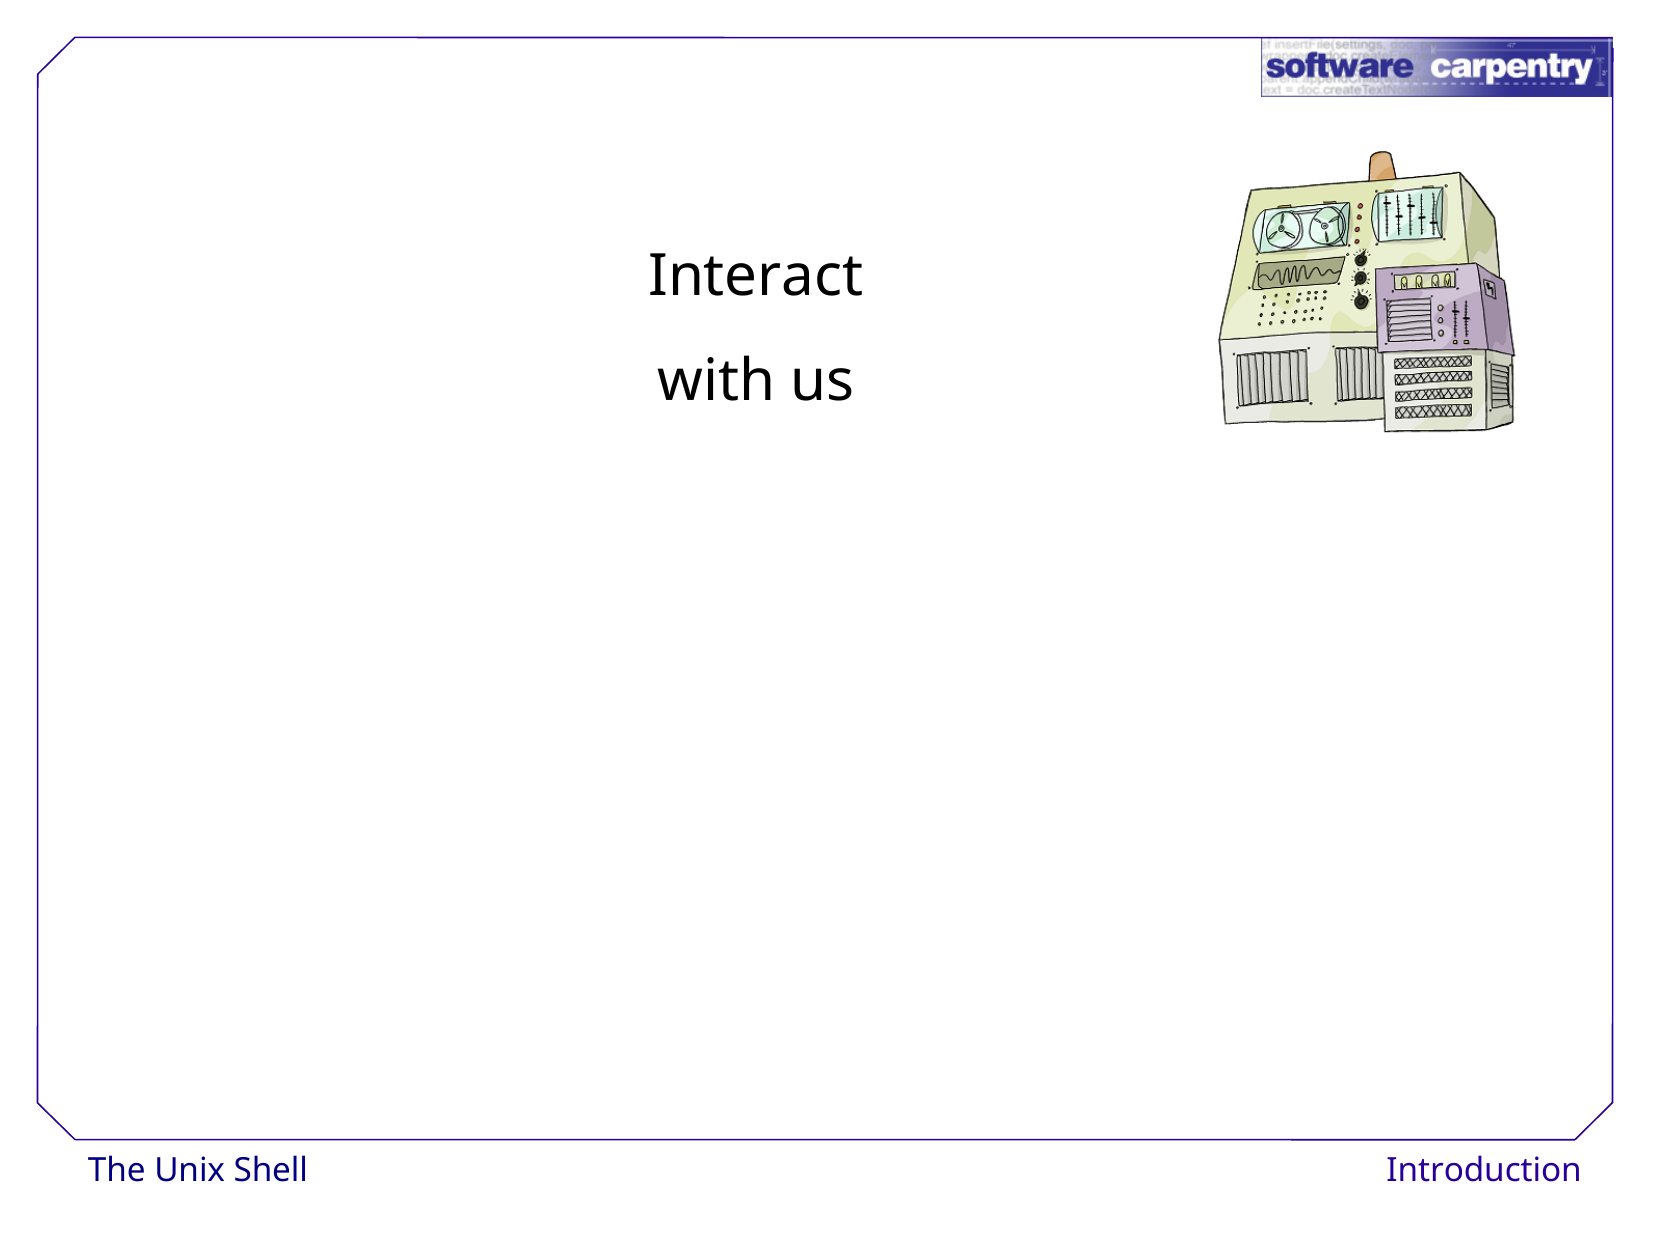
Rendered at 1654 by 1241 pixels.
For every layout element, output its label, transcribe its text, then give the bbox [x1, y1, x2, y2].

picture [1261, 39, 1613, 97]
text_box Interact with us [558, 194, 954, 421]
picture [1185, 119, 1555, 455]
